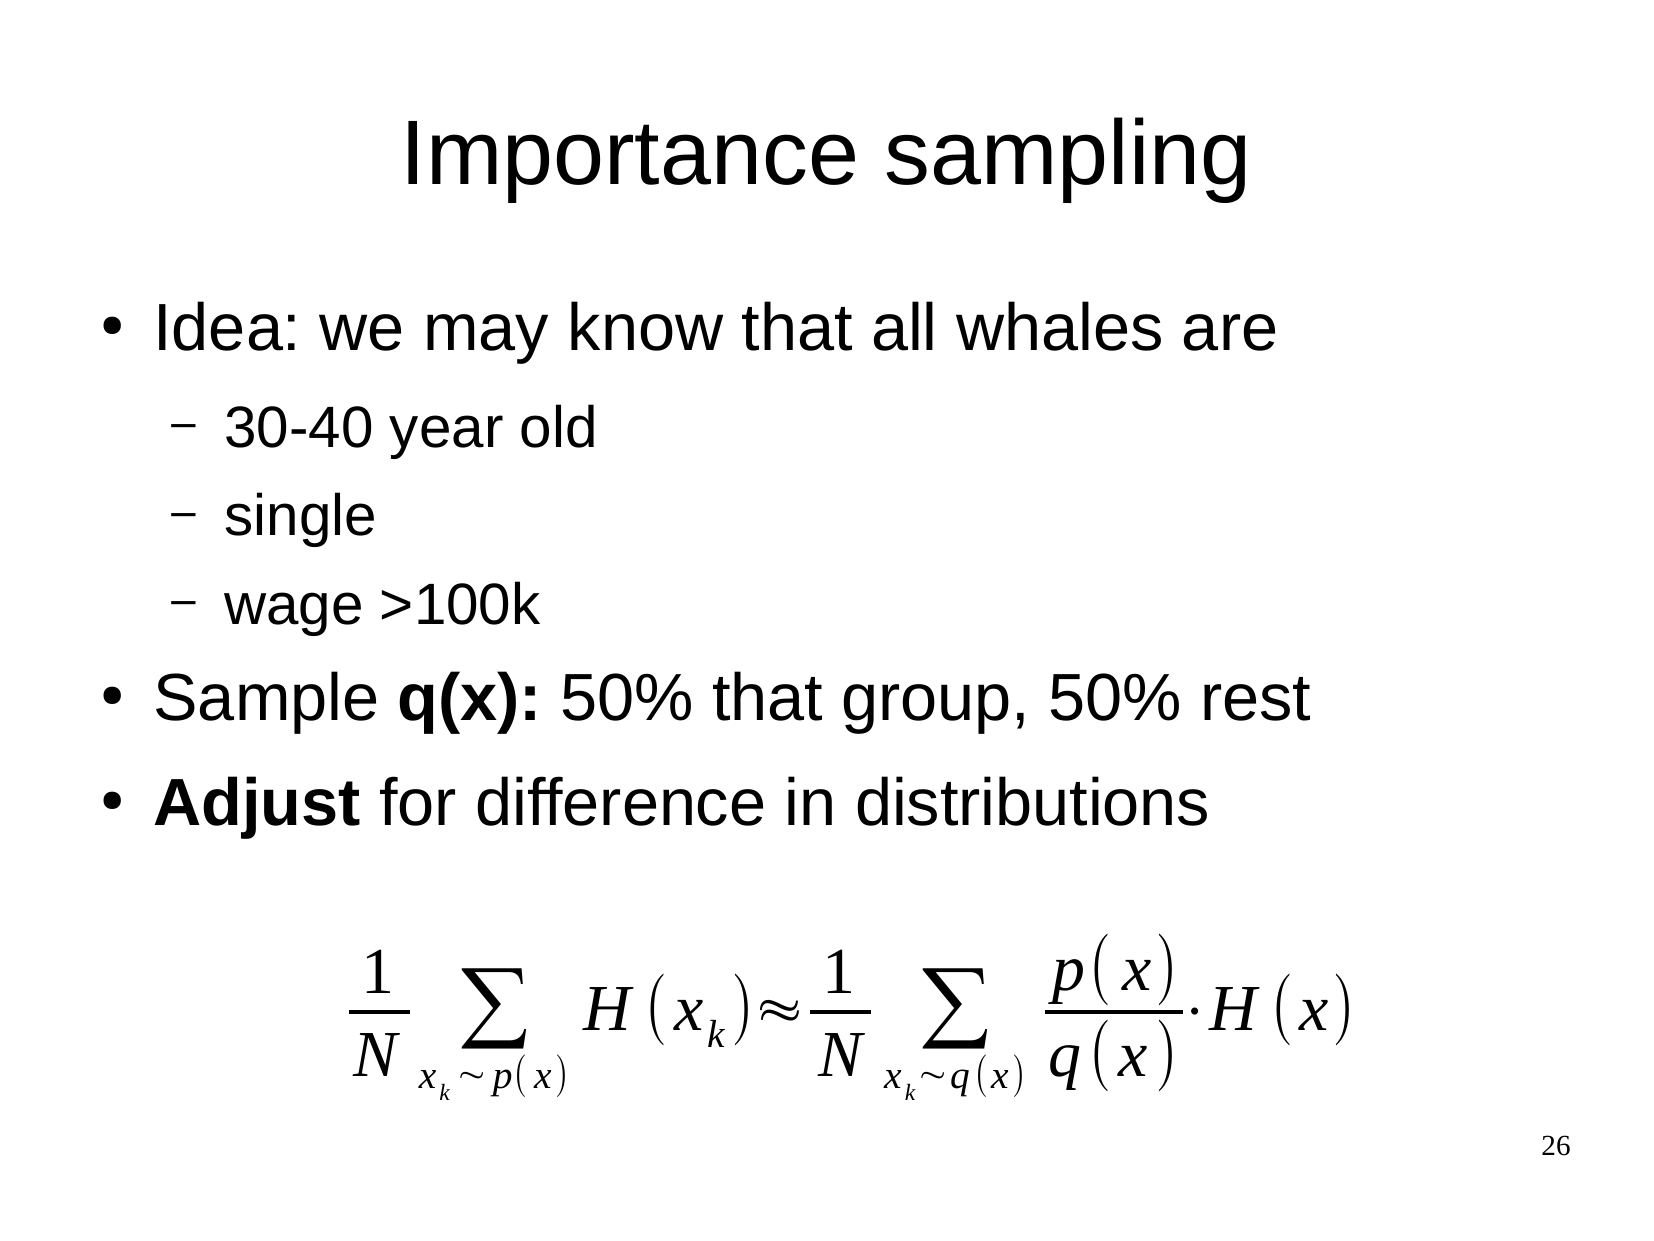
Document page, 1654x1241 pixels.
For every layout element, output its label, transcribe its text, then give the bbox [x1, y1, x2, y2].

title Importance sampling [82, 49, 1571, 257]
chart [328, 928, 1372, 1105]
list Idea: we may know that all whales are 30-40 year old single wage >100k Sample q(x): 50% that group, 50% rest Adjust for difference in distributions [82, 290, 1571, 1010]
